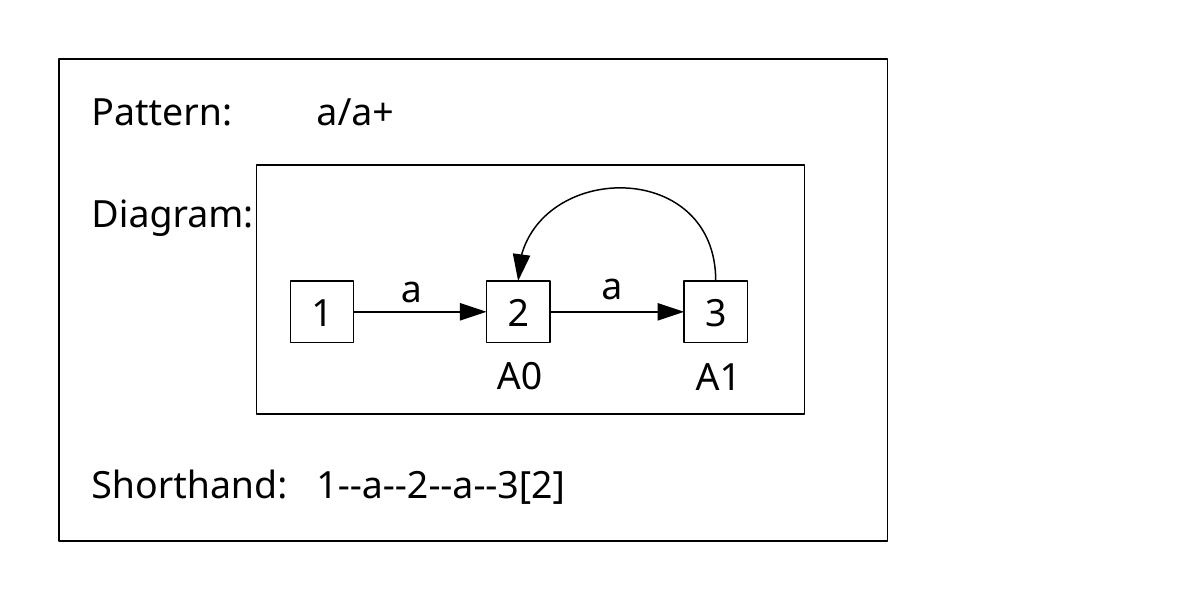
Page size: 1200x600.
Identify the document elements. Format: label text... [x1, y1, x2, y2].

text_box A0 [482, 342, 557, 403]
text_box 1 [290, 280, 354, 343]
text_box a [386, 255, 435, 316]
text_box Pattern: a/a+ Diagram: [76, 78, 419, 229]
text_box 3 [684, 280, 748, 343]
text_box a [586, 252, 636, 313]
text_box 2 [486, 280, 550, 342]
text_box [59, 59, 888, 541]
text_box Shorthand: 1--a--2--a--3[2] [76, 451, 580, 512]
text_box A1 [680, 343, 756, 404]
